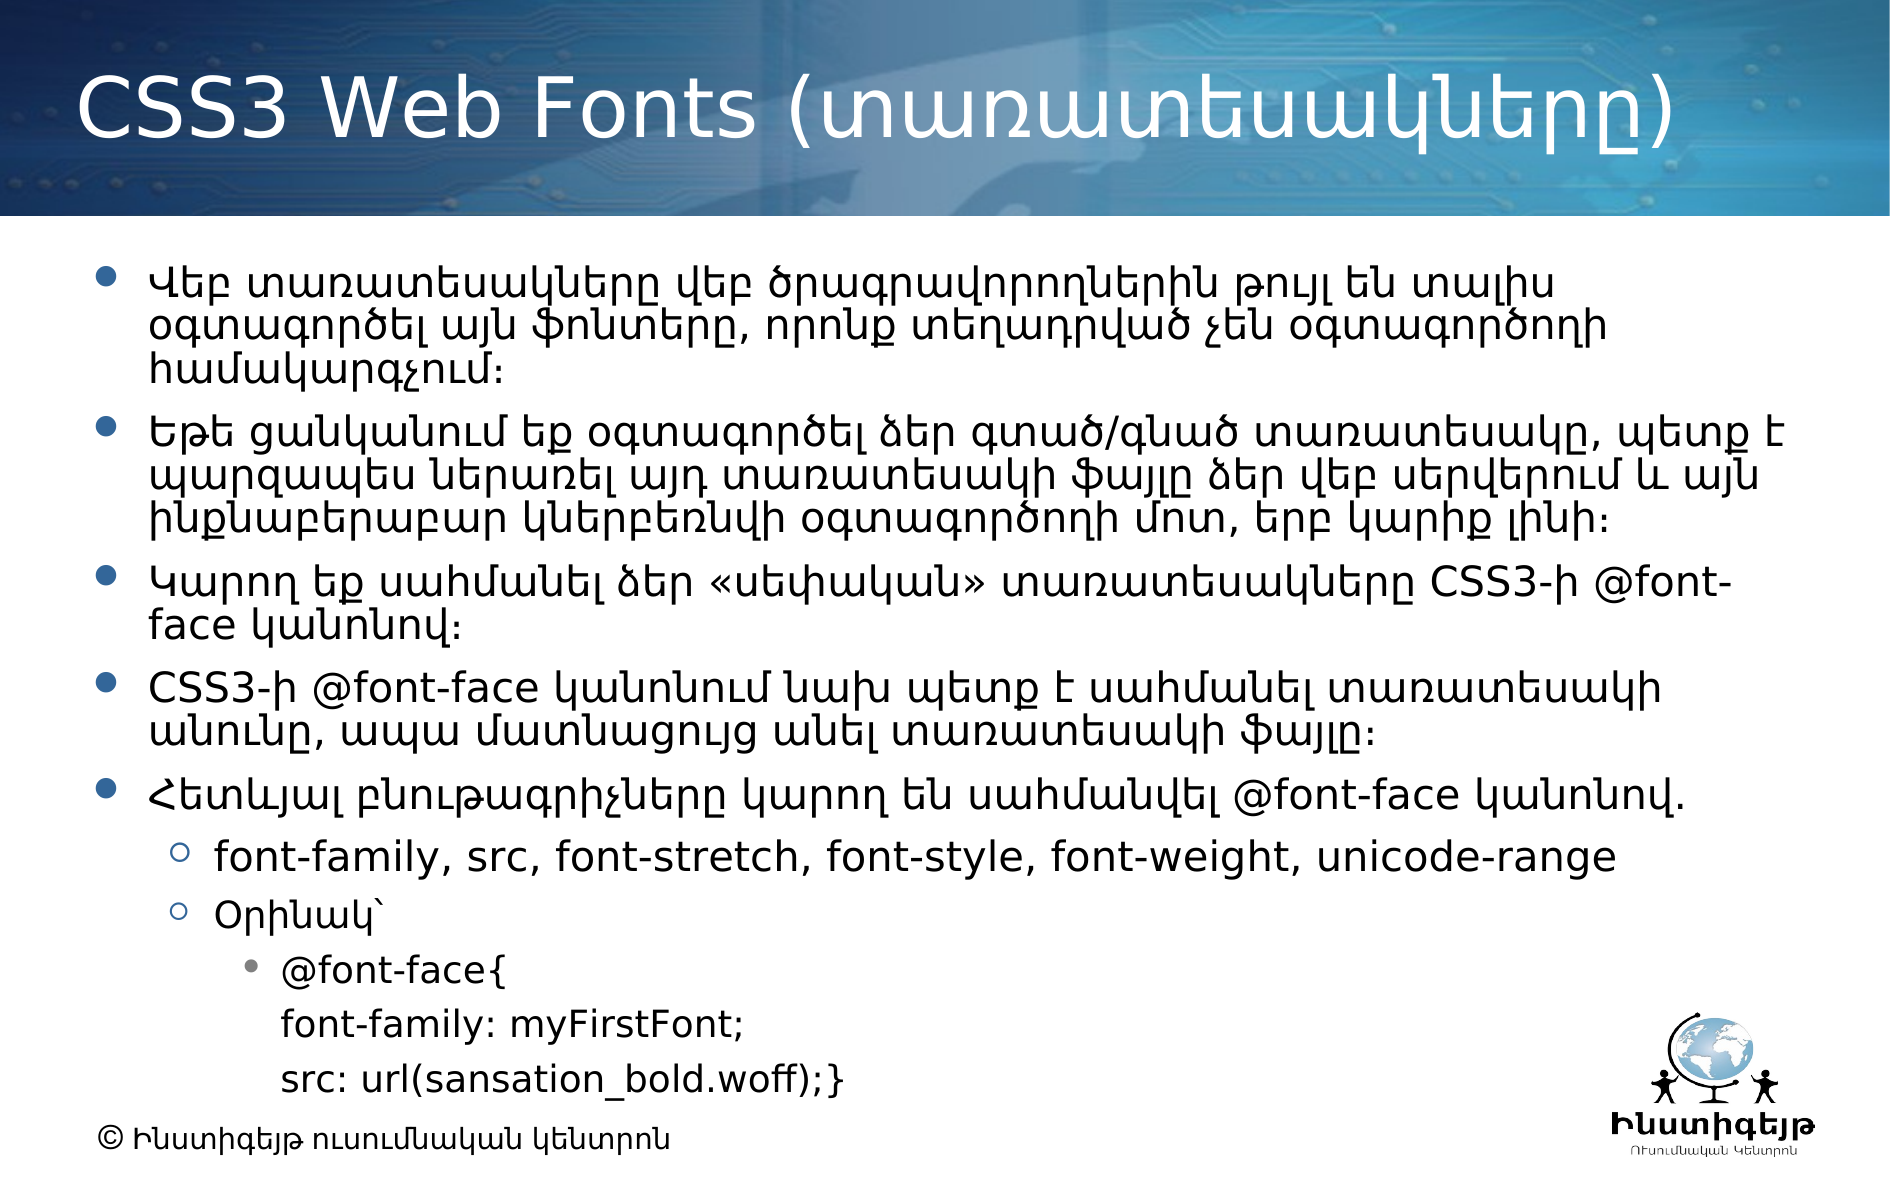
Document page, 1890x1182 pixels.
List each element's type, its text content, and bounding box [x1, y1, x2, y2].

picture [1612, 1088, 1815, 1157]
list Վեբ տառատեսակները վեբ ծրագրավորողներին թույլ են տալիս օգտագործել այն ֆոնտերը, որոնք տեղադրված չեն օգտագործողի համակարգչում։ Եթե ցանկանում եք օգտագործել ձեր գտած/գնած տառատեսակը, պետք է պարզապես ներառել այդ տառատեսակի ֆայլը ձեր վեբ սերվերում և այն ինքնաբերաբար կներբեռնվի օգտագործողի մոտ, երբ կարիք լինի։ Կարող եք սահմանել ձեր «սեփական» տառատեսակները CSS3-ի @font-face կանոնով։ CSS3-ի @font-face կանոնում նախ պետք է սահմանել տառատեսակի անունը, ապա մատնացույց անել տառատեսակի ֆայլը։ Հետևյալ բնութագրիչները կարող են սահմանվել @font-face կանոնով․ font-family, src, font-stretch, font-style, font-weight, unicode-range Օրինակ՝ @font-face{ font-family: myFirstFont; src: url(sansation_bold.woff);} [93, 262, 1819, 296]
picture [0, 0, 1890, 216]
